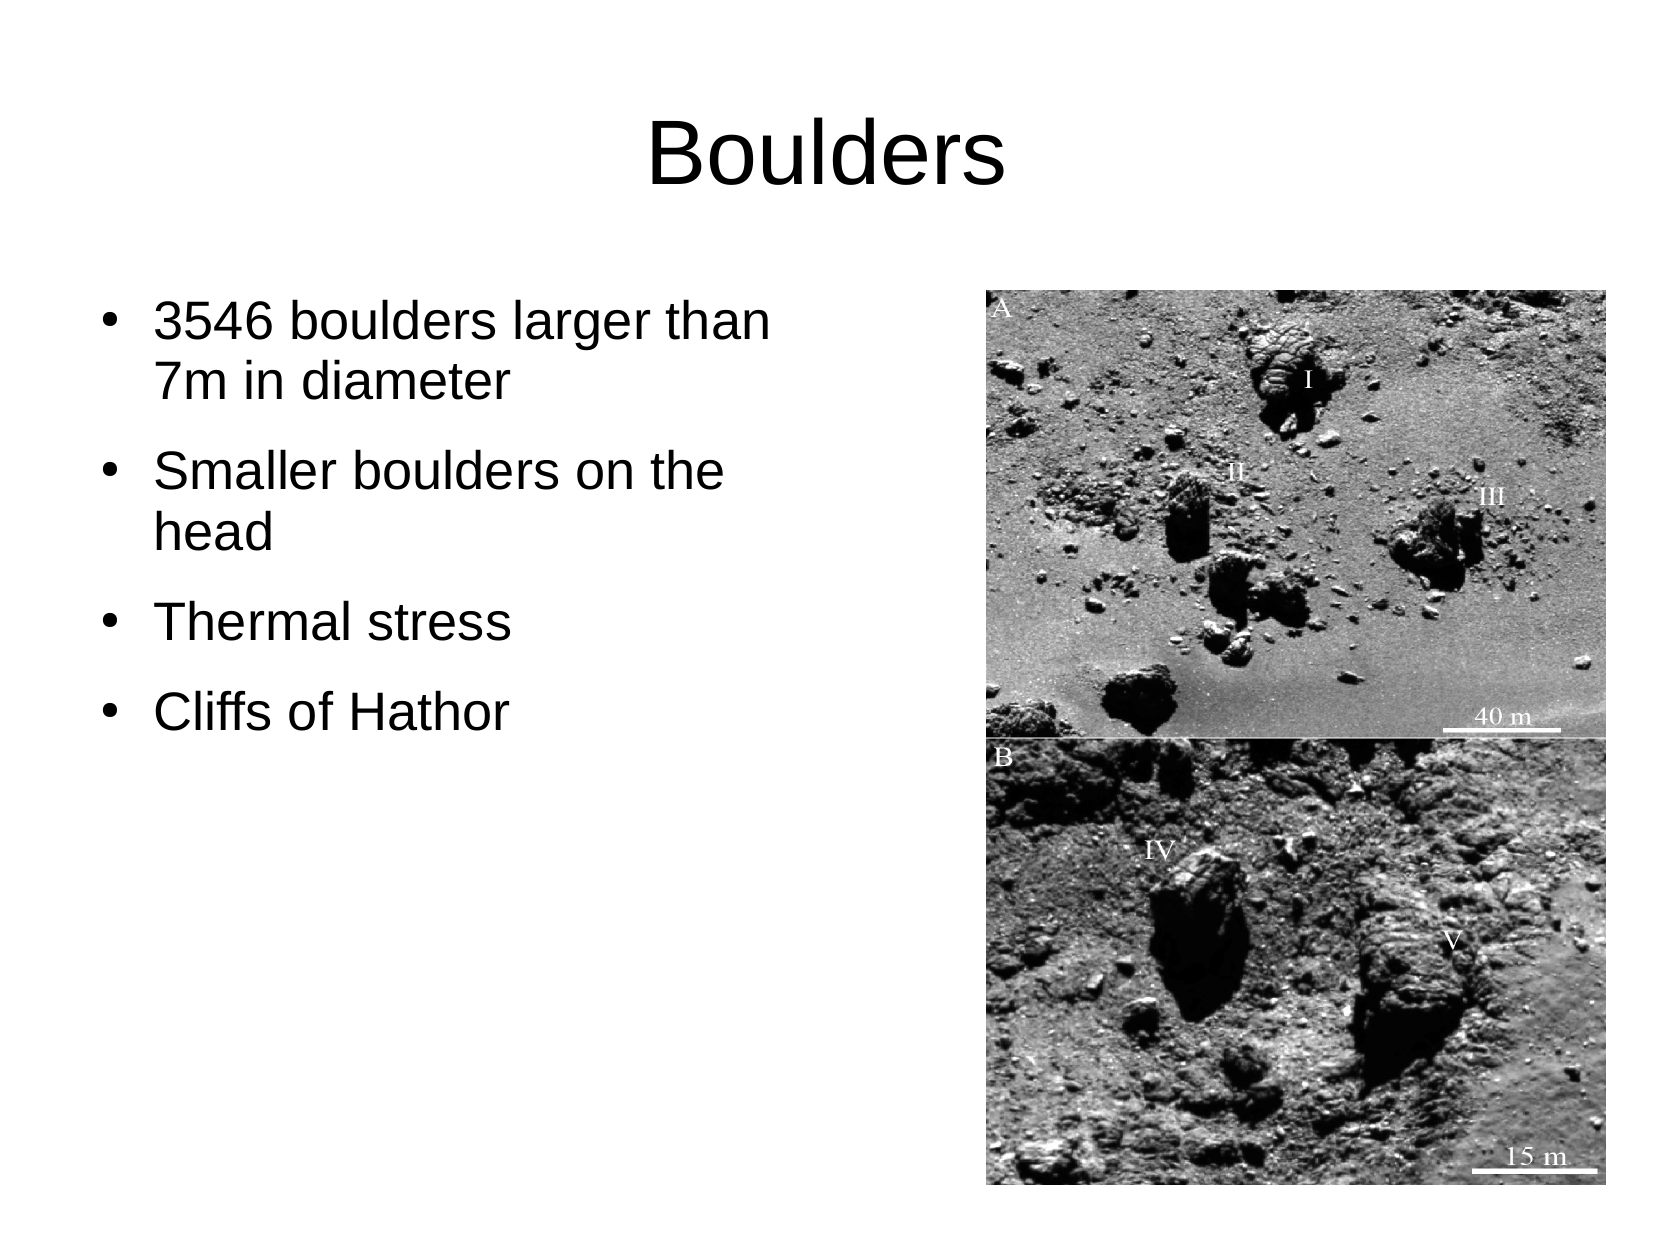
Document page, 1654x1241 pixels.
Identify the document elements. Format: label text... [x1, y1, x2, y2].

picture [986, 290, 1606, 1186]
title Boulders [82, 49, 1571, 257]
list 3546 boulders larger than 7m in diameter Smaller boulders on the head Thermal stress Cliffs of Hathor [82, 290, 809, 1010]
